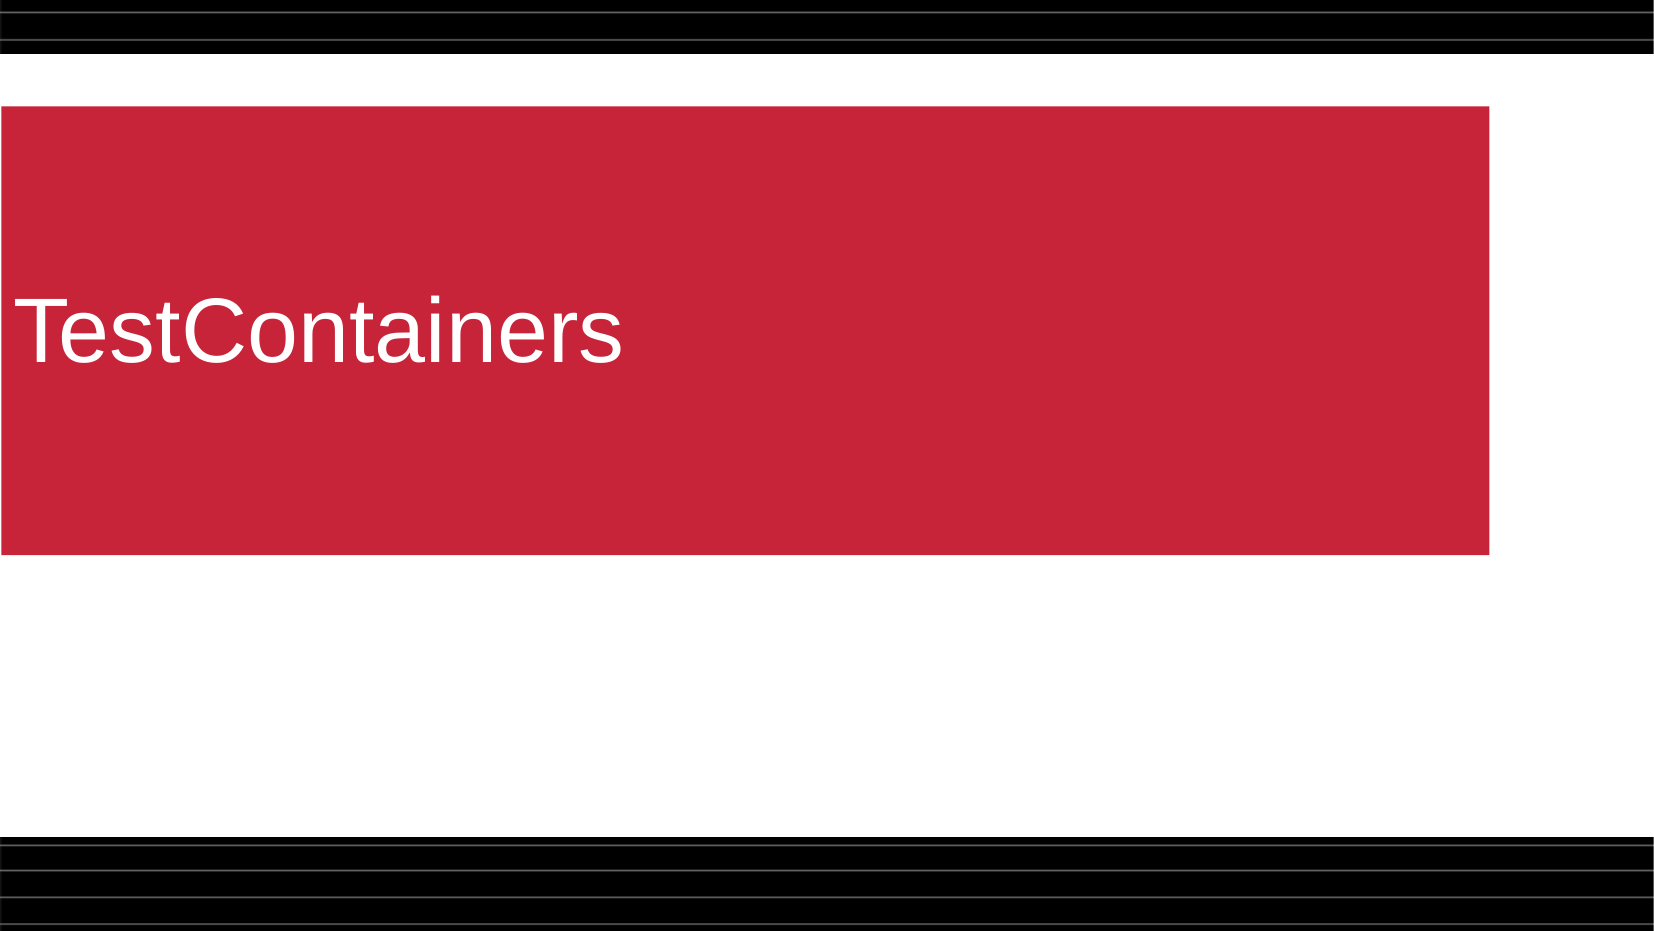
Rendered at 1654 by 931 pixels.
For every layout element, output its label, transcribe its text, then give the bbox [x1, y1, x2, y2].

title TestContainers [1, 106, 1490, 556]
picture [0, 837, 1654, 931]
picture [0, 0, 1654, 54]
